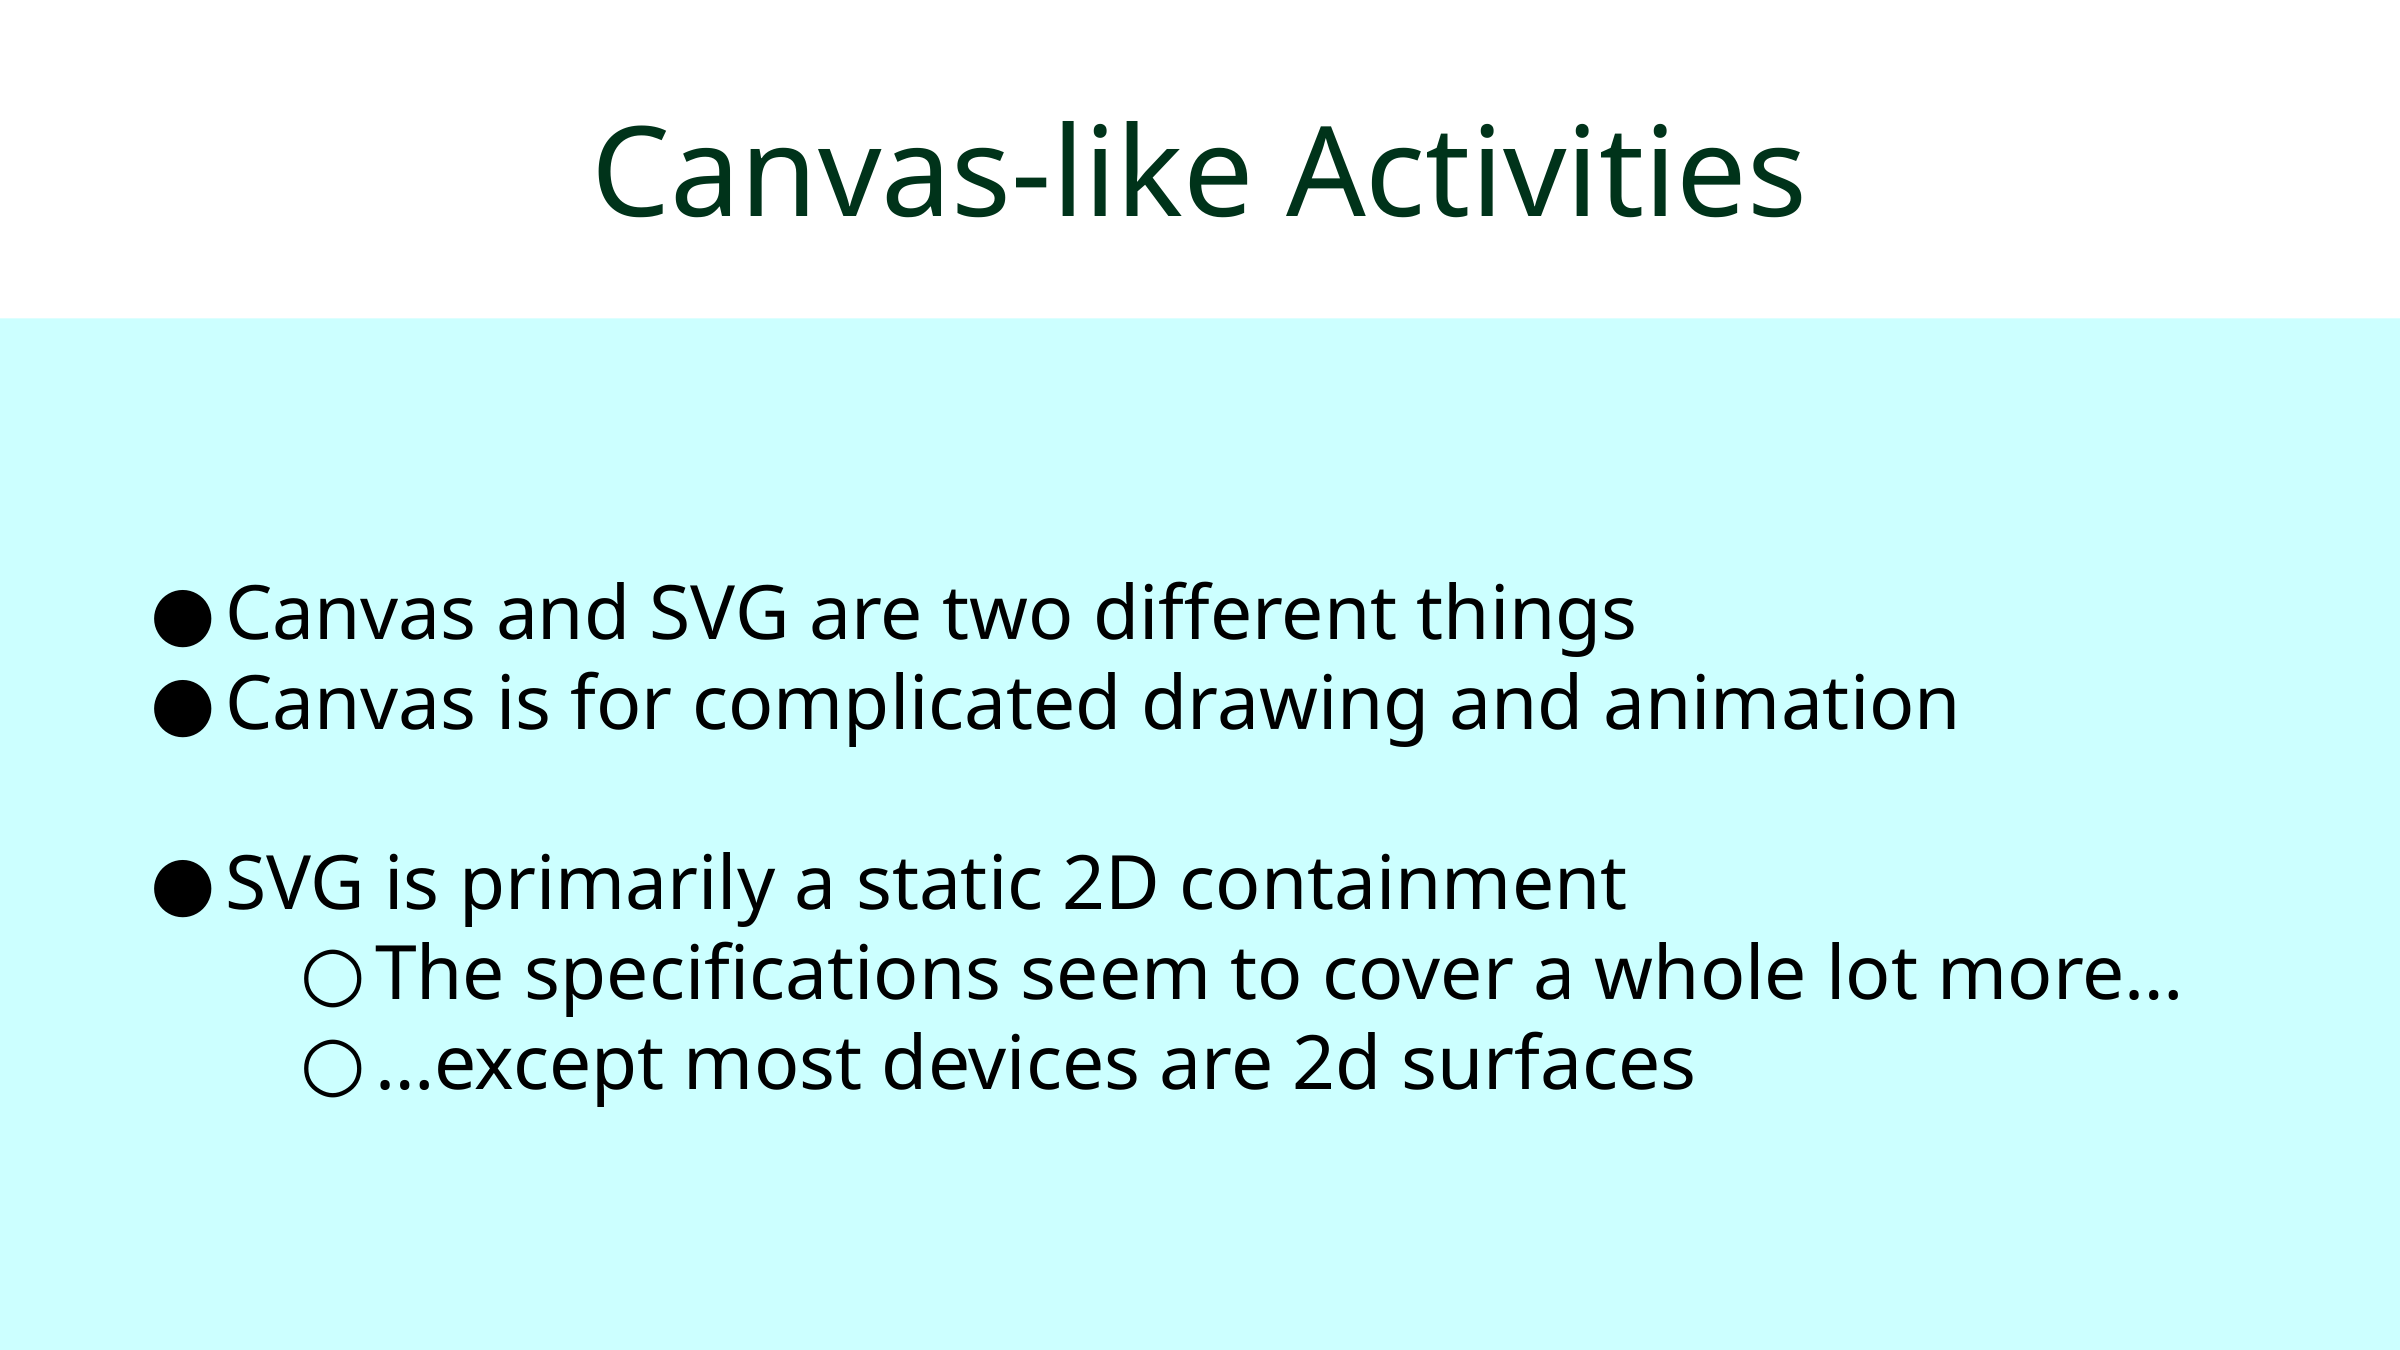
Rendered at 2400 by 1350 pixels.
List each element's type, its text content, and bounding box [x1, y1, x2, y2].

text_box Canvas-like Activities [120, 53, 2280, 280]
text_box Canvas and SVG are two different things Canvas is for complicated drawing and animation SVG is primarily a static 2D containment The specifications seem to cover a whole lot more… …except most devices are 2d surfaces [0, 318, 2400, 1350]
